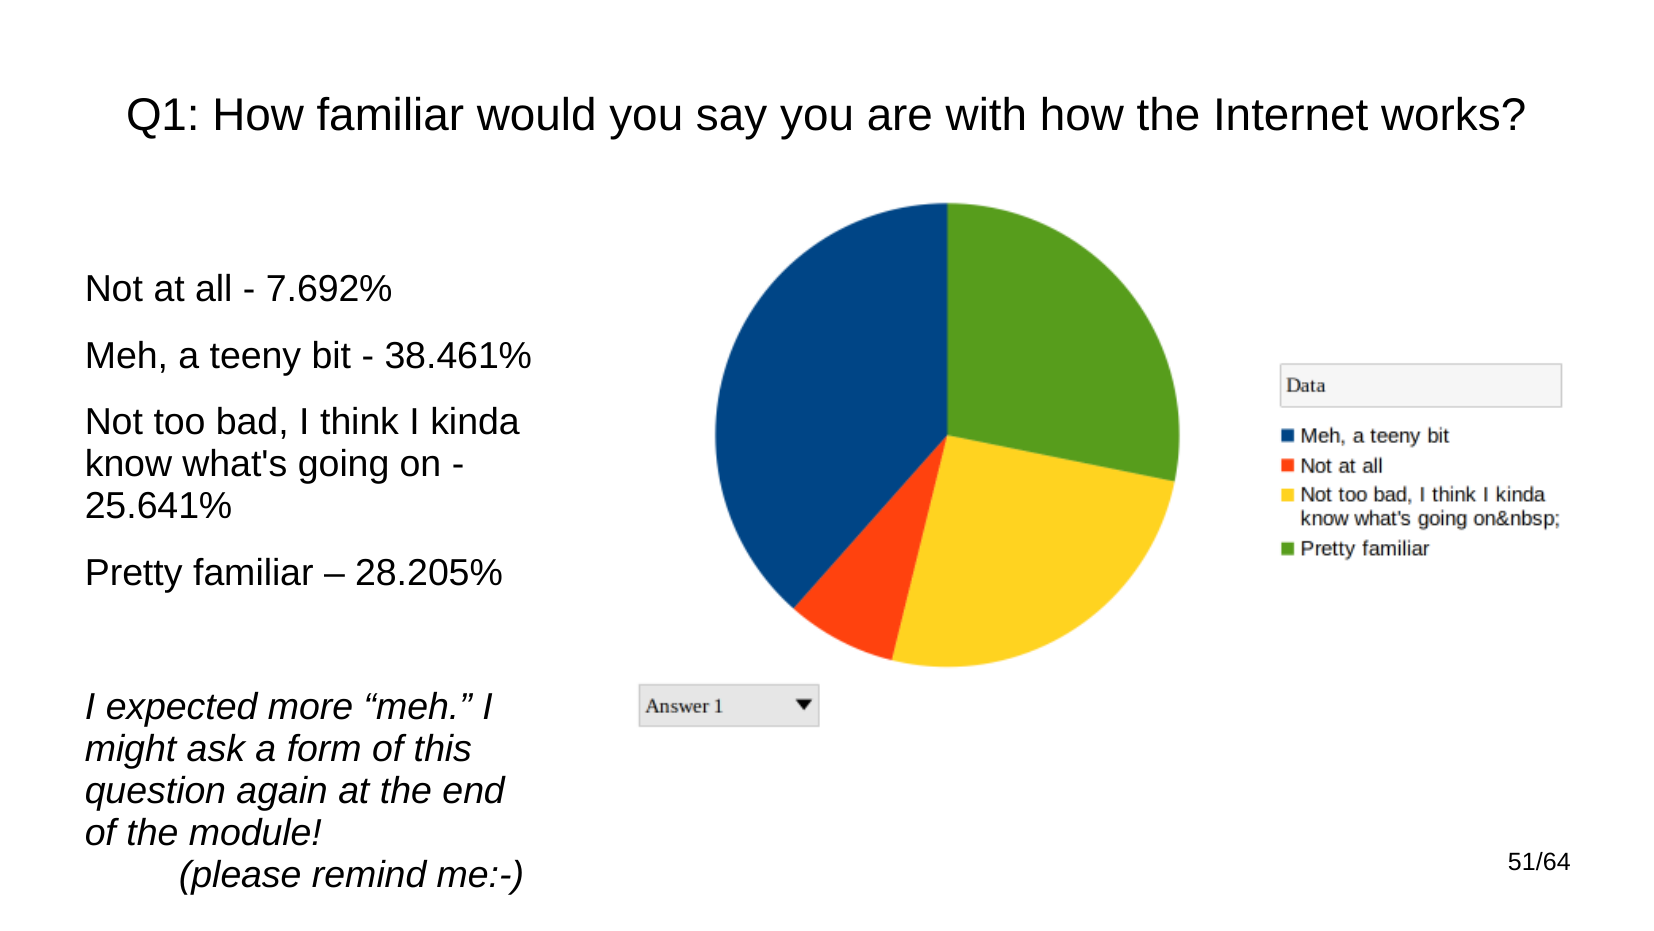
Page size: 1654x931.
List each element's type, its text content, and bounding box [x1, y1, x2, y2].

picture [620, 192, 1580, 732]
title Q1: How familiar would you say you are with how the Internet works? [82, 37, 1571, 193]
text_box Not at all - 7.692% Meh, a teeny bit - 38.461% Not too bad, I think I kinda know what's going on - 25.641% Pretty familiar – 28.205% I expected more “meh.” I might ask a form of this question again at the end of the module! (please remind me:-) [70, 259, 550, 903]
